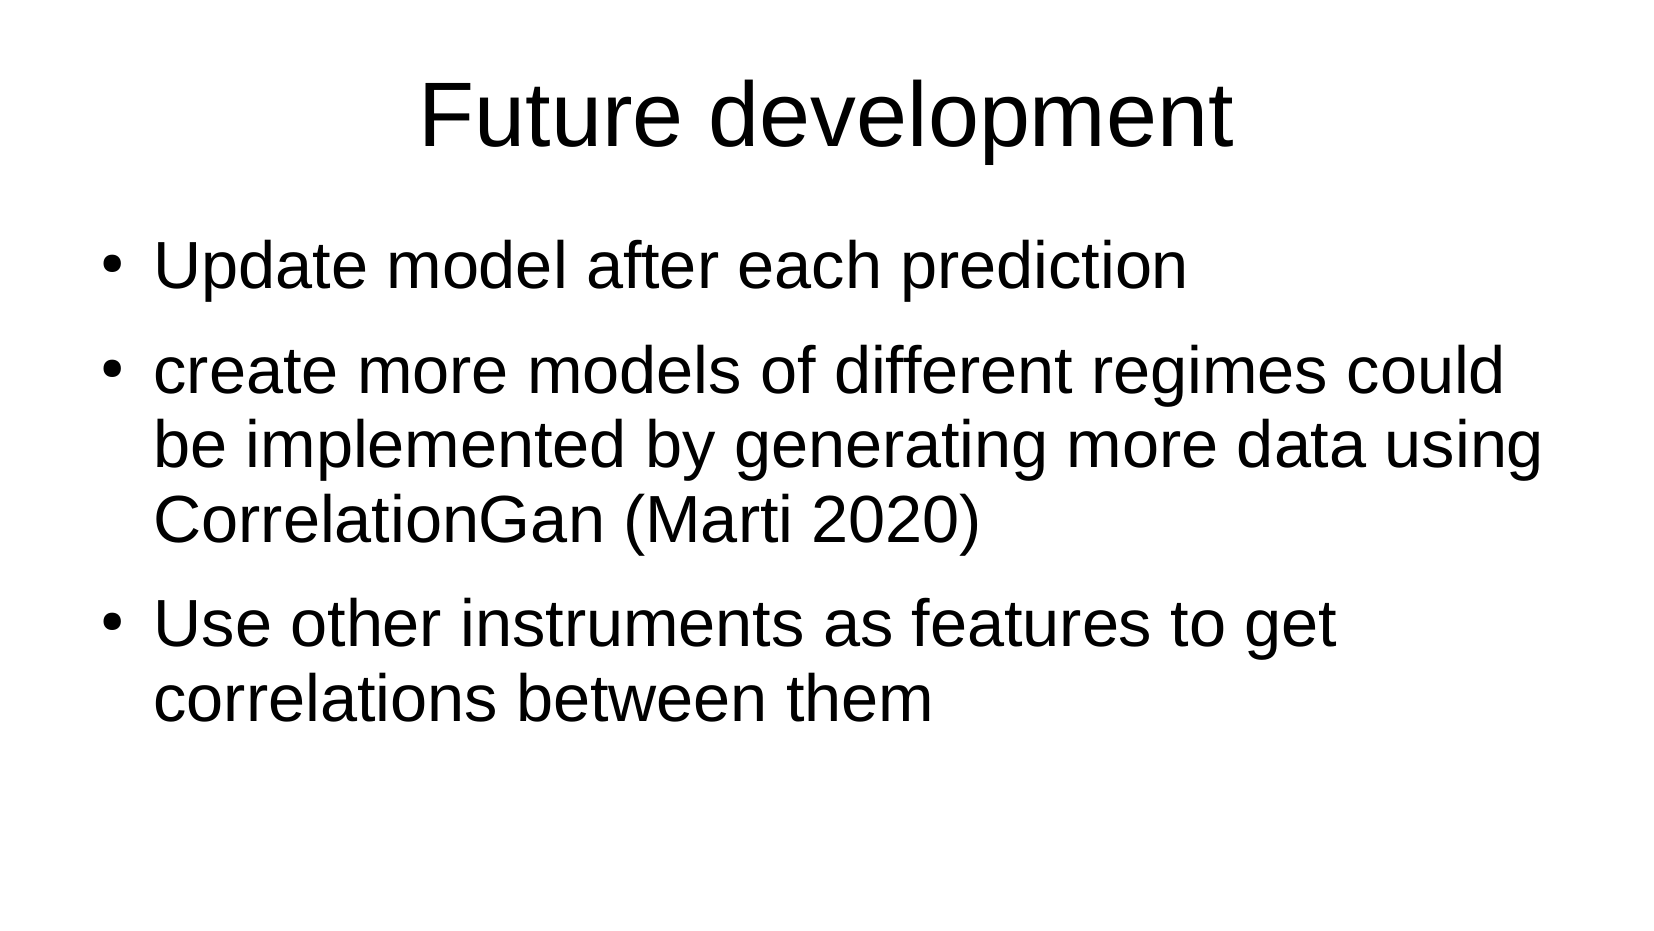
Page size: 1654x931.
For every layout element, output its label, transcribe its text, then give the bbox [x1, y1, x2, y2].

list Update model after each prediction create more models of different regimes could be implemented by generating more data using CorrelationGan (Marti 2020) Use other instruments as features to get correlations between them [82, 228, 1571, 768]
title Future development [82, 37, 1571, 193]
